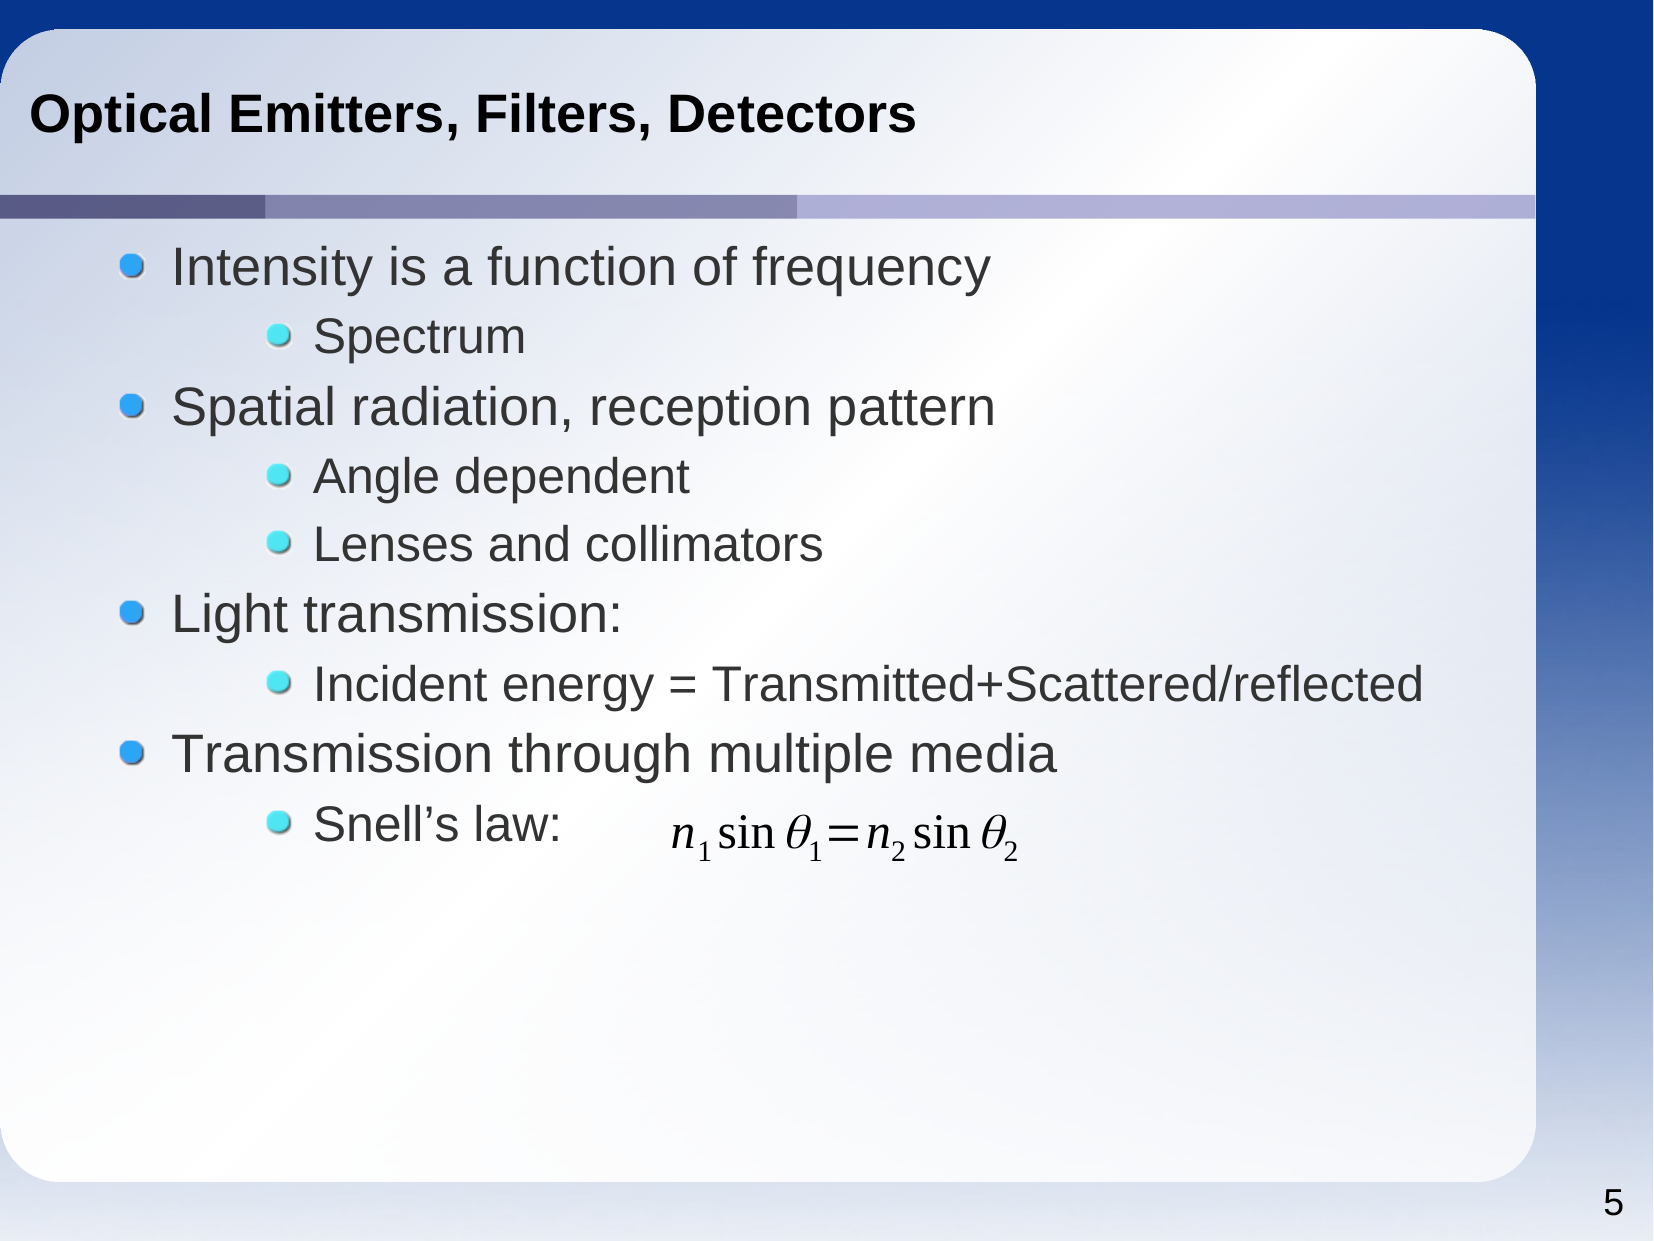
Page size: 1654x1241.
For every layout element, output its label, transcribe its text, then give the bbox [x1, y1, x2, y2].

chart [664, 804, 1025, 868]
picture [0, 0, 1654, 1241]
list Intensity is a function of frequency Spectrum Spatial radiation, reception pattern Angle dependent Lenses and collimators Light transmission: Incident energy = Transmitted+Scattered/reflected Transmission through multiple media Snell’s law: [29, 236, 1506, 1152]
title Optical Emitters, Filters, Detectors [29, 49, 1506, 178]
